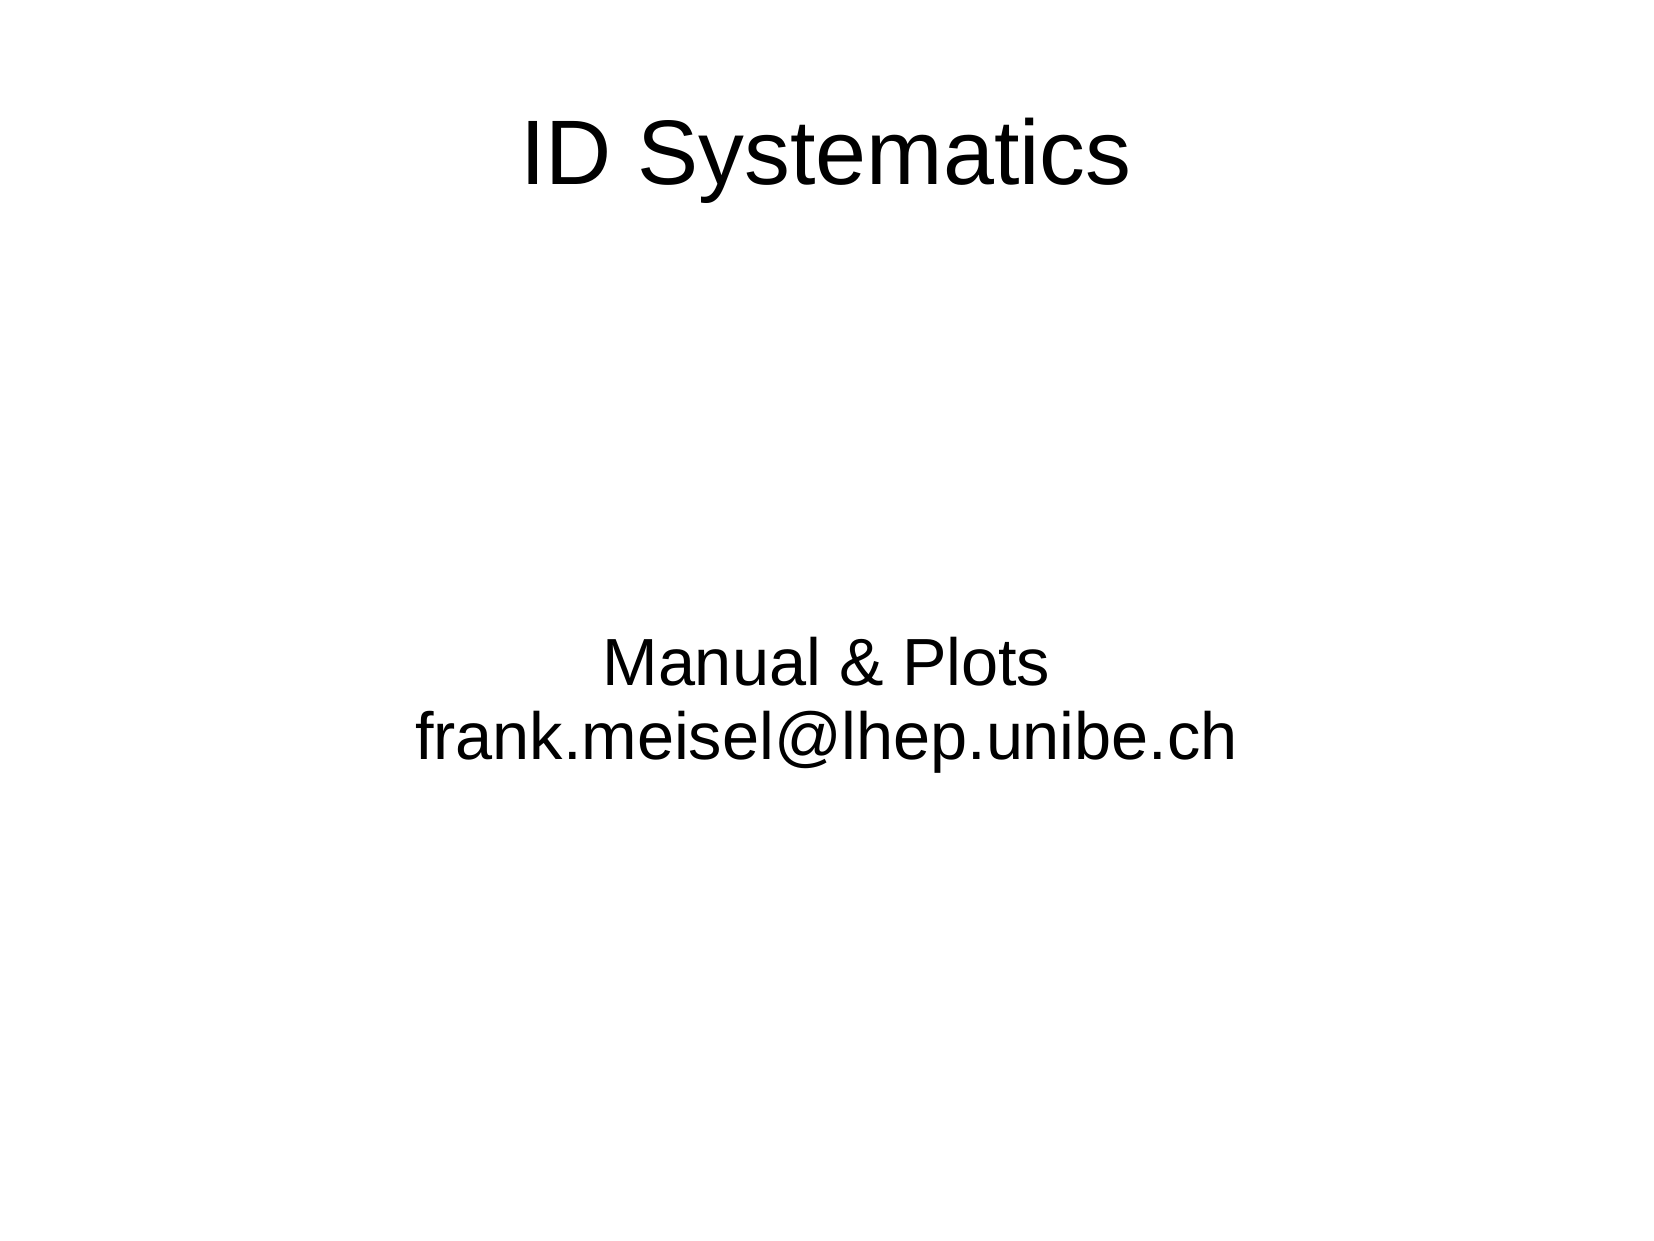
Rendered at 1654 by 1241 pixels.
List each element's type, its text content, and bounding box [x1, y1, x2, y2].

title ID Systematics [82, 56, 1571, 250]
subtitle Manual & Plots frank.meisel@lhep.unibe.ch [82, 290, 1571, 1109]
